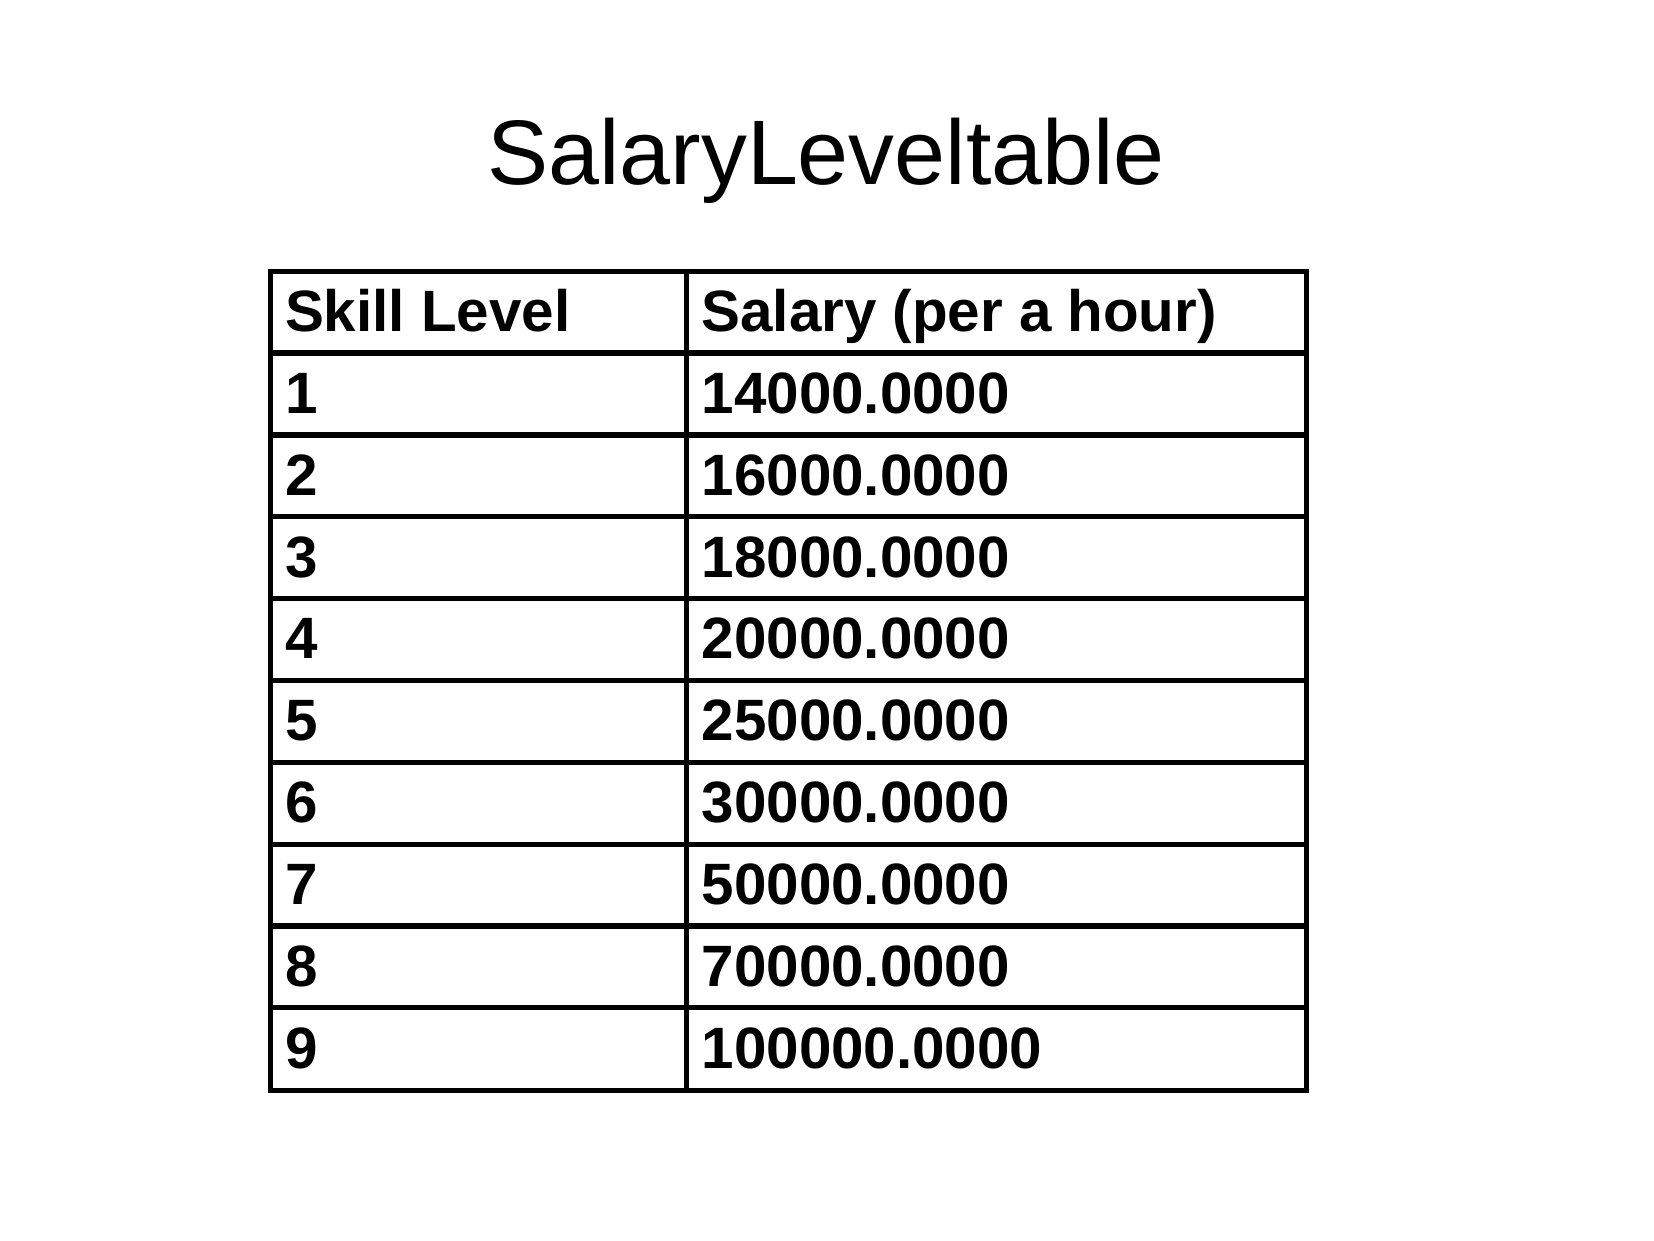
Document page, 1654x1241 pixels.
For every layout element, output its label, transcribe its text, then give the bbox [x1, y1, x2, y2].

table_cell 5 [273, 683, 684, 760]
table_header Skill Level [273, 274, 684, 350]
table_cell 2 [273, 438, 684, 514]
table_cell 100000.0000 [689, 1010, 1304, 1088]
table_cell 9 [273, 1010, 684, 1088]
table_cell 70000.0000 [689, 929, 1304, 1005]
table_cell 6 [273, 765, 684, 842]
table_cell 20000.0000 [689, 601, 1304, 678]
table_cell 7 [273, 847, 684, 923]
table_cell 30000.0000 [689, 765, 1304, 842]
table_cell 25000.0000 [689, 683, 1304, 760]
table_cell 14000.0000 [689, 356, 1304, 432]
table_cell 18000.0000 [689, 519, 1304, 596]
table_cell 3 [273, 519, 684, 596]
table_cell 16000.0000 [689, 438, 1304, 514]
table_cell 4 [273, 601, 684, 678]
title SalaryLeveltable [82, 56, 1571, 250]
table_header Salary (per a hour) [689, 274, 1304, 350]
table_cell 1 [273, 356, 684, 432]
table_cell 50000.0000 [689, 847, 1304, 923]
table_cell 8 [273, 929, 684, 1005]
